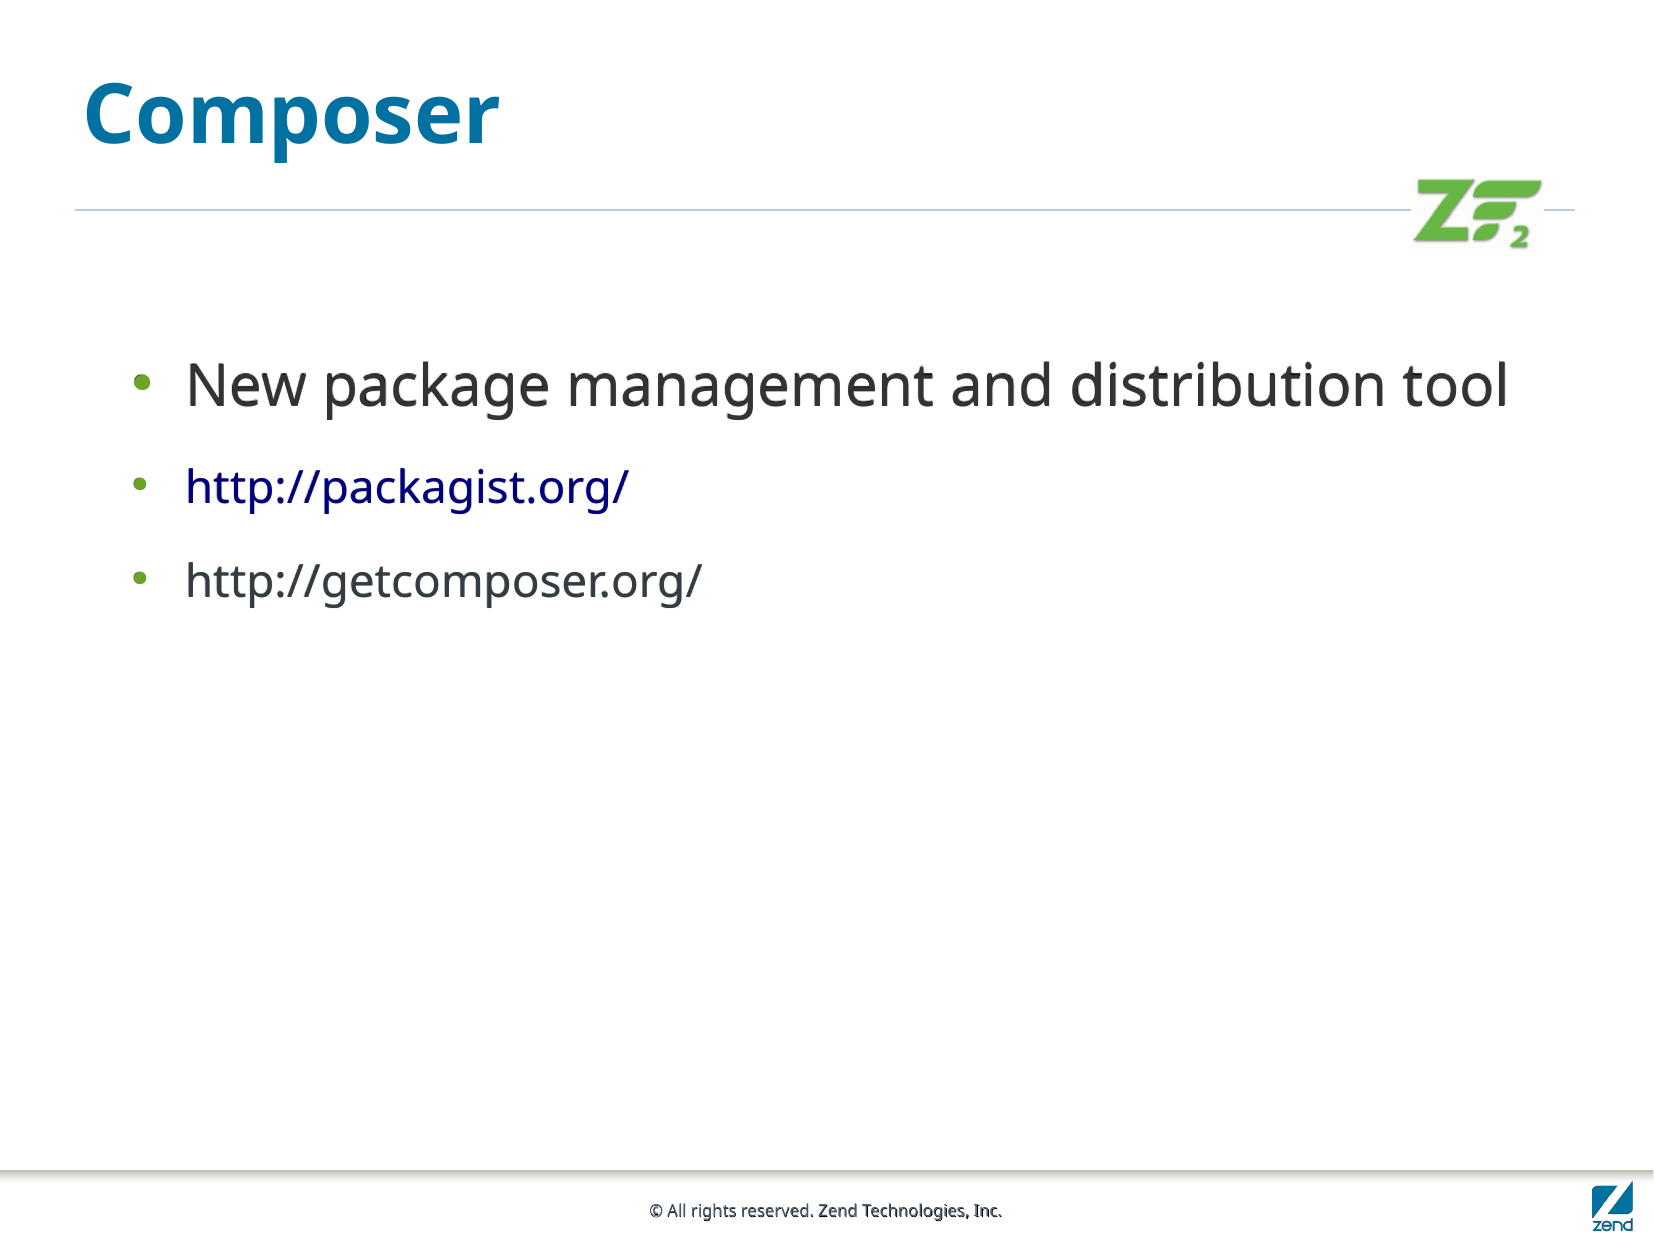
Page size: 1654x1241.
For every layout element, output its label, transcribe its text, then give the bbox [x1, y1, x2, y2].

text_box New package management and distribution tool http://packagist.org/ http://getcomposer.org/ [99, 297, 1583, 1184]
picture [1583, 1170, 1654, 1232]
picture [0, 1170, 99, 1184]
picture [1411, 177, 1544, 250]
title Composer [82, 47, 1489, 169]
